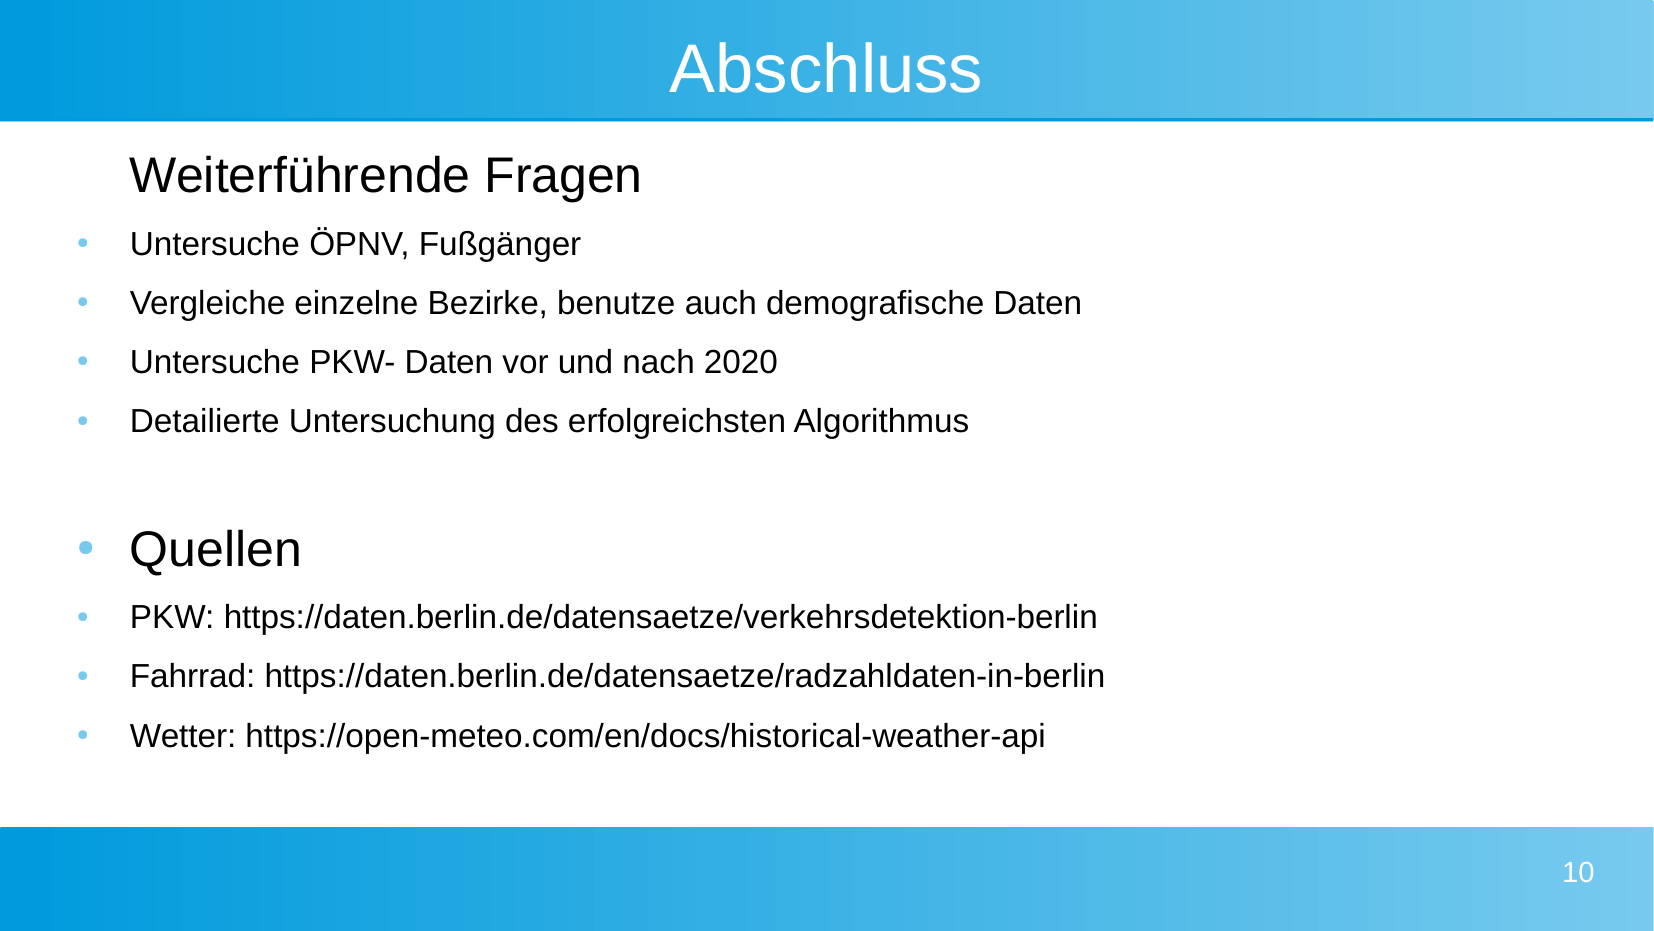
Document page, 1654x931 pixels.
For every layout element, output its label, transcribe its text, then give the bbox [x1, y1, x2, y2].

title Abschluss [59, 29, 1595, 108]
list Weiterführende Fragen Untersuche ÖPNV, Fußgänger Vergleiche einzelne Bezirke, benutze auch demografische Daten Untersuche PKW- Daten vor und nach 2020 Detailierte Untersuchung des erfolgreichsten Algorithmus Quellen PKW: https://daten.berlin.de/datensaetze/verkehrsdetektion-berlin Fahrrad: https://daten.berlin.de/datensaetze/radzahldaten-in-berlin Wetter: https://open-meteo.com/en/docs/historical-weather-api [59, 147, 1595, 739]
